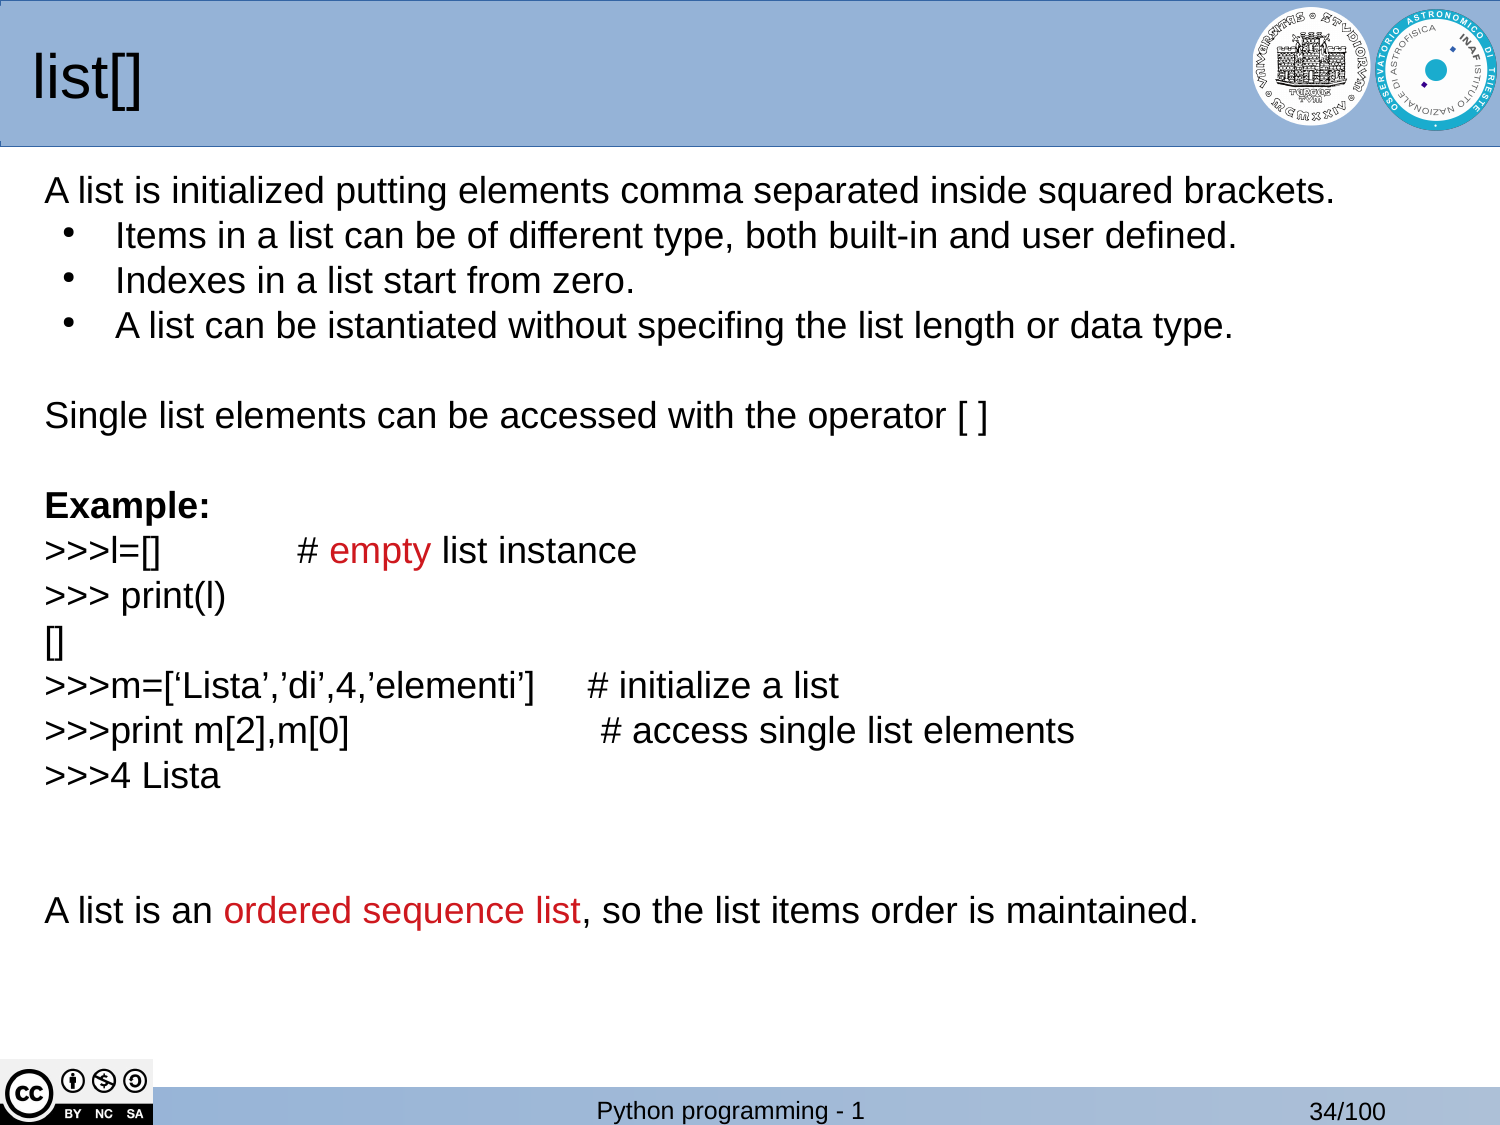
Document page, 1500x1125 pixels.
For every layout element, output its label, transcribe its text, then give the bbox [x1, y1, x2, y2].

picture [1253, 0, 1500, 156]
text_box list[] [0, 5, 1253, 141]
picture [0, 1059, 153, 1125]
list A list is initialized putting elements comma separated inside squared brackets. Items in a list can be of different type, both built-in and user defined. Indexes in a list start from zero. A list can be istantiated without specifing the list length or data type. Single list elements can be accessed with the operator [ ] Example: >>>l=[] # empty list instance >>> print(l) [] >>>m=[‘Lista’,’di’,4,’elementi’] # initialize a list >>>print m[2],m[0] # access single list elements >>>4 Lista A list is an ordered sequence list, so the list items order is maintained. [29, 158, 1500, 1071]
